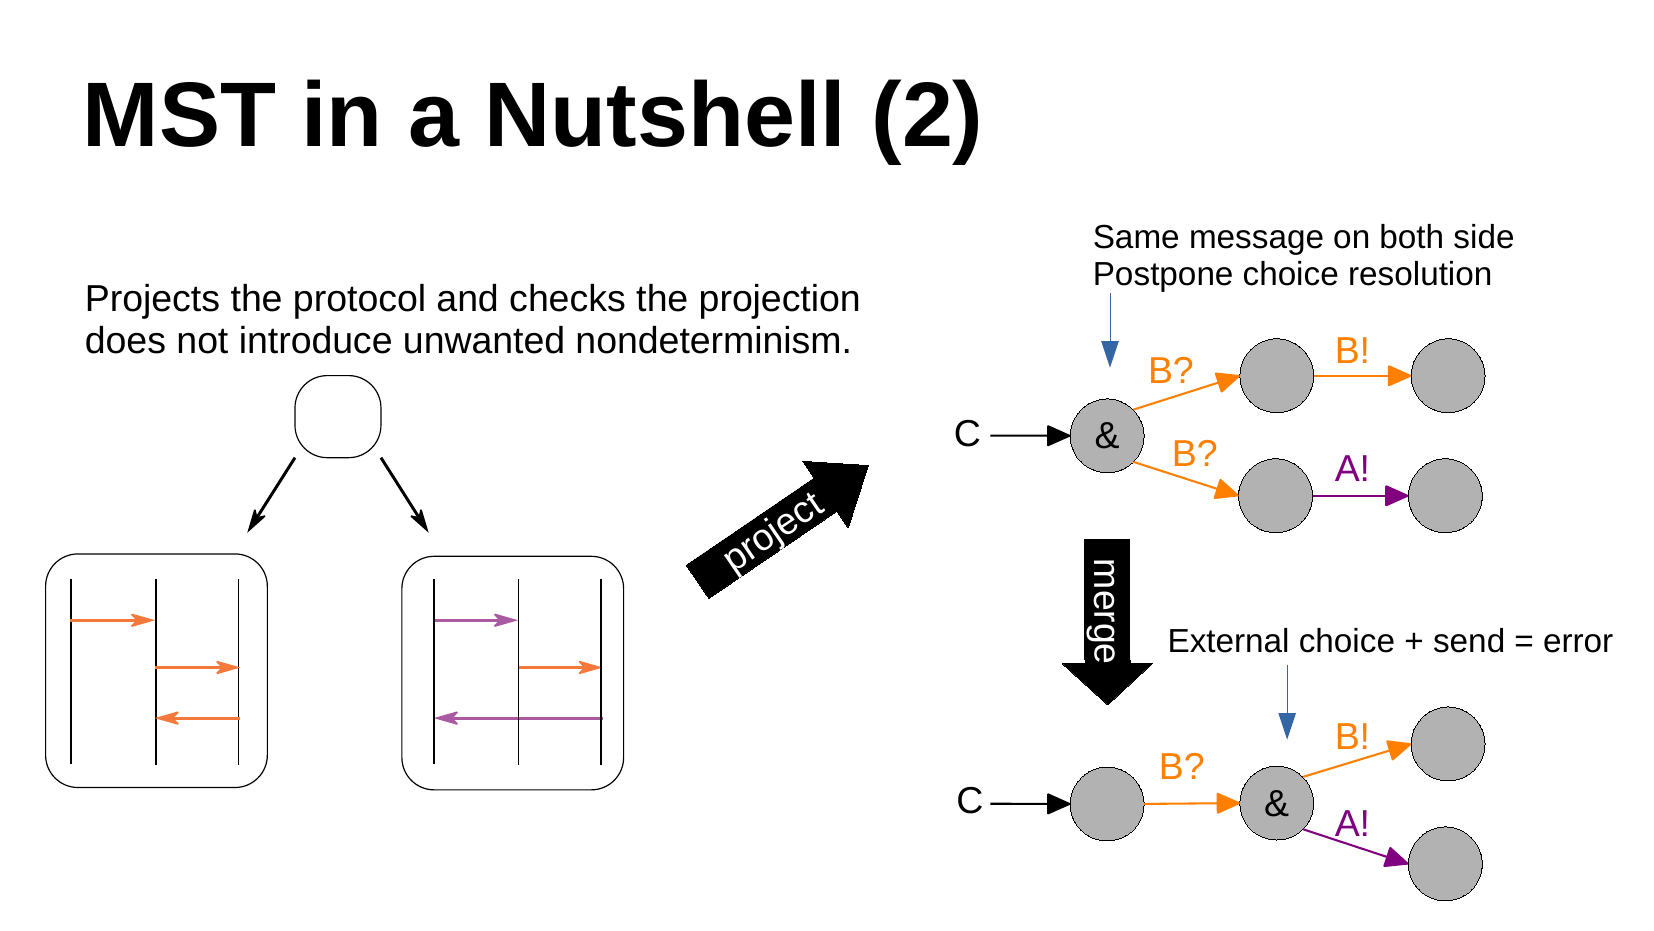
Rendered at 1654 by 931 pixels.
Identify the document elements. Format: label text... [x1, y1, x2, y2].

text_box [1408, 458, 1483, 533]
text_box C [941, 772, 979, 830]
text_box [1411, 706, 1486, 781]
text_box B? [1133, 342, 1209, 399]
text_box [1239, 338, 1314, 413]
text_box B! [1320, 707, 1386, 765]
text_box Same message on both side Postpone choice resolution [1078, 211, 1531, 301]
text_box project [686, 461, 869, 599]
picture [45, 375, 625, 791]
text_box project [730, 551, 743, 566]
title MST in a Nutshell (2) [82, 37, 1571, 193]
text_box merge [1062, 539, 1152, 705]
text_box A! [1320, 439, 1386, 497]
text_box [1238, 458, 1313, 533]
text_box External choice + send = error [1152, 615, 1629, 667]
text_box & [1070, 398, 1145, 473]
text_box C [939, 404, 977, 462]
text_box [1411, 338, 1486, 413]
text_box A! [1320, 795, 1386, 852]
text_box Projects the protocol and checks the projection does not introduce unwanted nondeterminism. [70, 270, 901, 376]
text_box B? [1144, 738, 1220, 796]
text_box B? [1157, 424, 1233, 482]
text_box [1070, 767, 1145, 841]
text_box & [1239, 766, 1314, 841]
text_box [1408, 826, 1483, 901]
text_box B! [1320, 321, 1386, 379]
